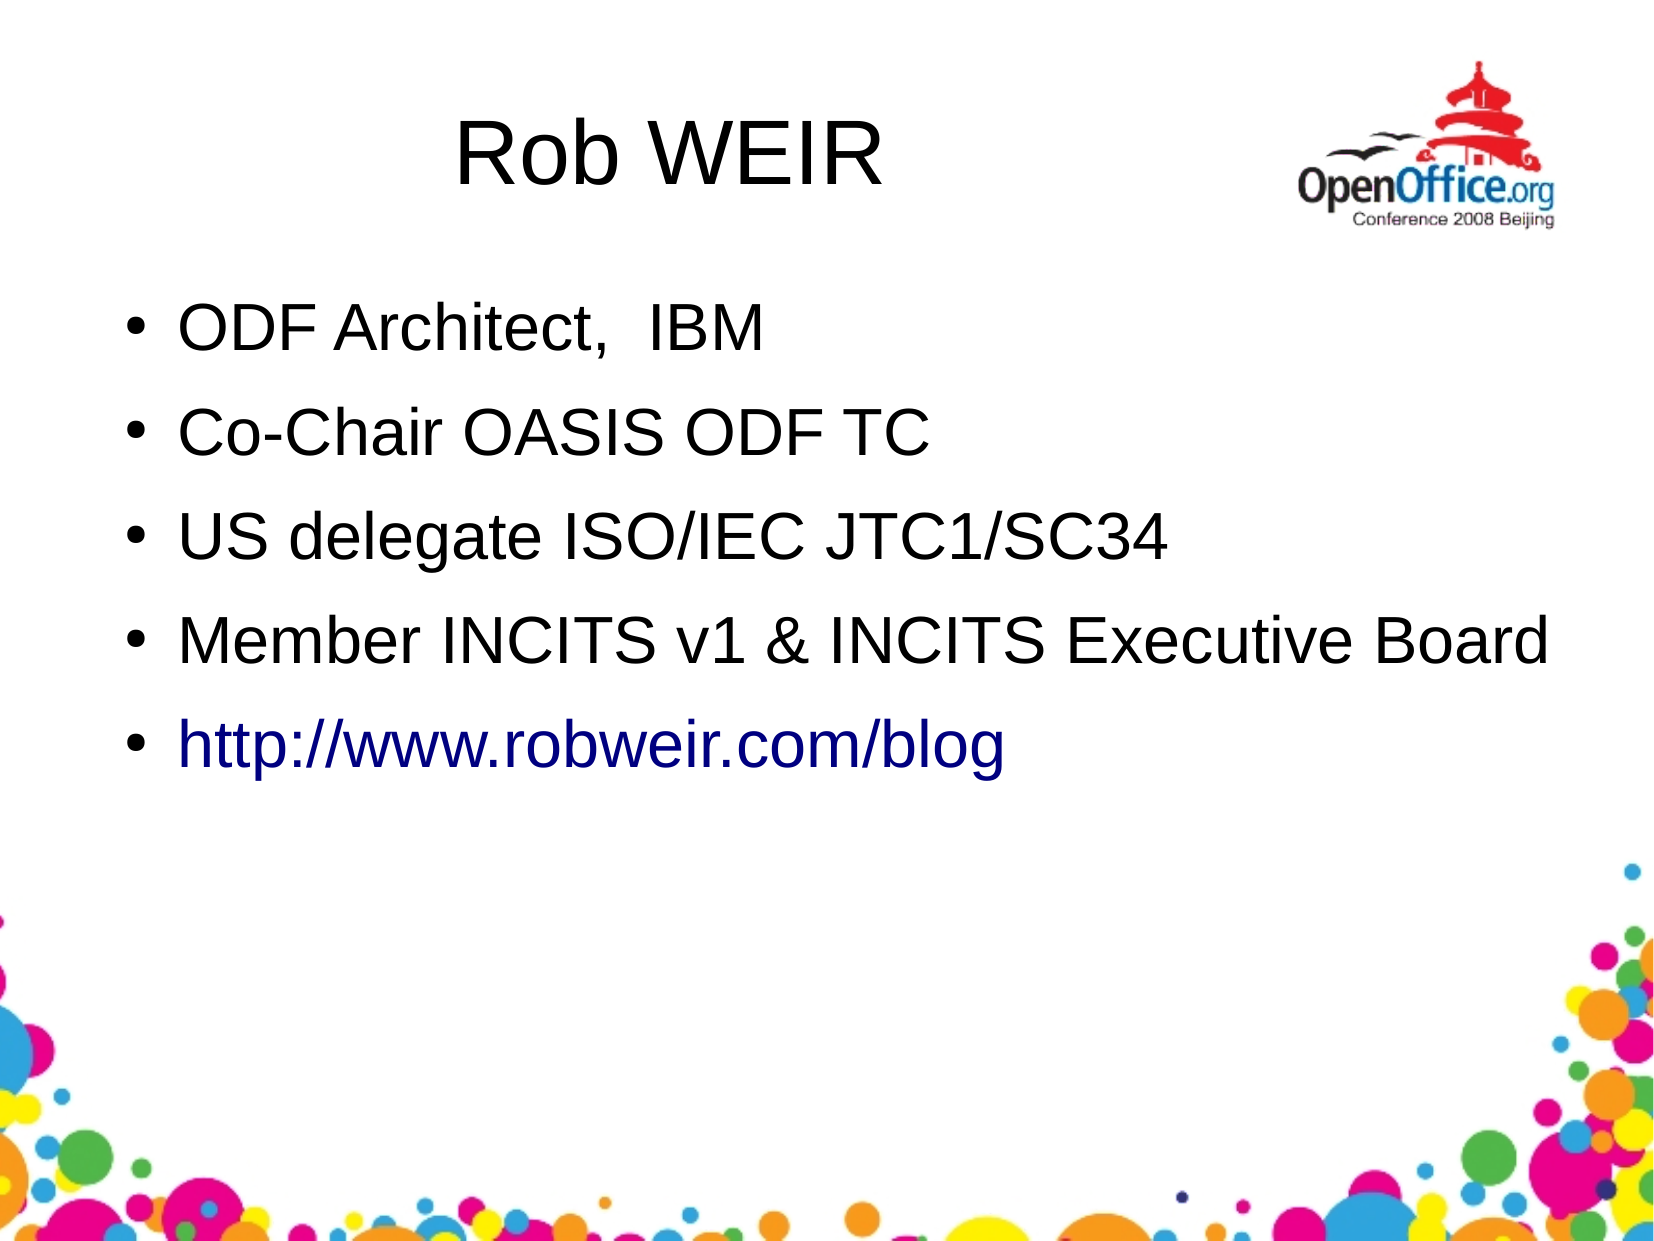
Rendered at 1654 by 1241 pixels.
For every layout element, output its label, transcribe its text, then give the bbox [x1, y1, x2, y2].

picture [0, 810, 1654, 1241]
list ODF Architect, IBM Co-Chair OASIS ODF TC US delegate ISO/IEC JTC1/SC34 Member INCITS v1 & INCITS Executive Board http://www.robweir.com/blog [88, 290, 1577, 1094]
title Rob WEIR [82, 49, 1258, 257]
picture [1285, 51, 1569, 250]
